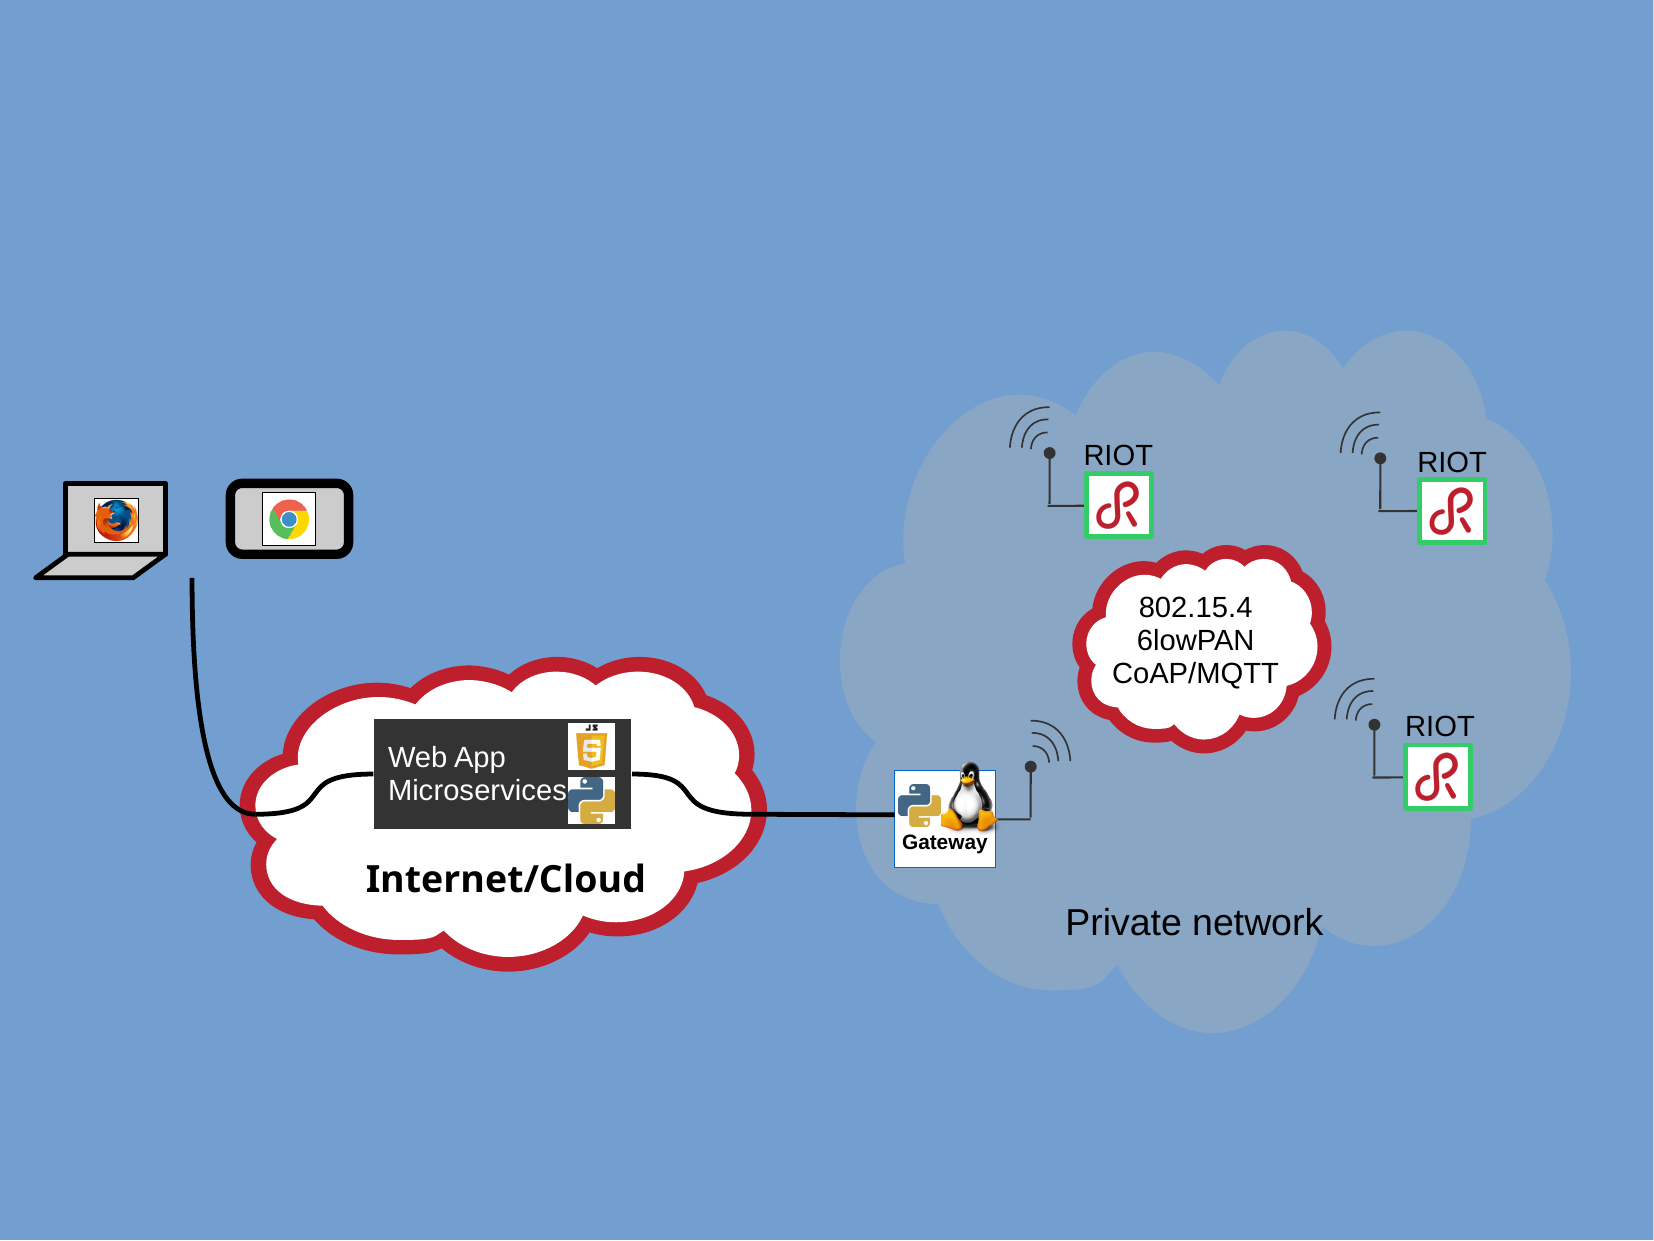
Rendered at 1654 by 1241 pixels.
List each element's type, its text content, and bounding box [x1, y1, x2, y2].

picture [1428, 487, 1477, 535]
picture [1414, 752, 1462, 801]
text_box RIOT [1390, 702, 1491, 751]
text_box Web App Microservices [373, 718, 632, 830]
text_box [255, 672, 752, 811]
text_box [230, 483, 349, 555]
text_box [839, 330, 1571, 1034]
text_box RIOT [1068, 431, 1169, 480]
text_box Internet/Cloud [351, 845, 640, 902]
picture [1095, 481, 1143, 529]
text_box Gateway [894, 770, 996, 868]
picture [262, 492, 316, 546]
text_box RIOT [1402, 438, 1503, 487]
picture [898, 761, 1003, 838]
text_box [35, 483, 166, 578]
text_box Private network [1050, 893, 1339, 951]
text_box [257, 777, 751, 957]
text_box 802.15.4 6lowPAN CoAP/MQTT [1097, 583, 1300, 703]
picture [94, 498, 139, 543]
picture [568, 723, 615, 770]
picture [568, 777, 615, 824]
